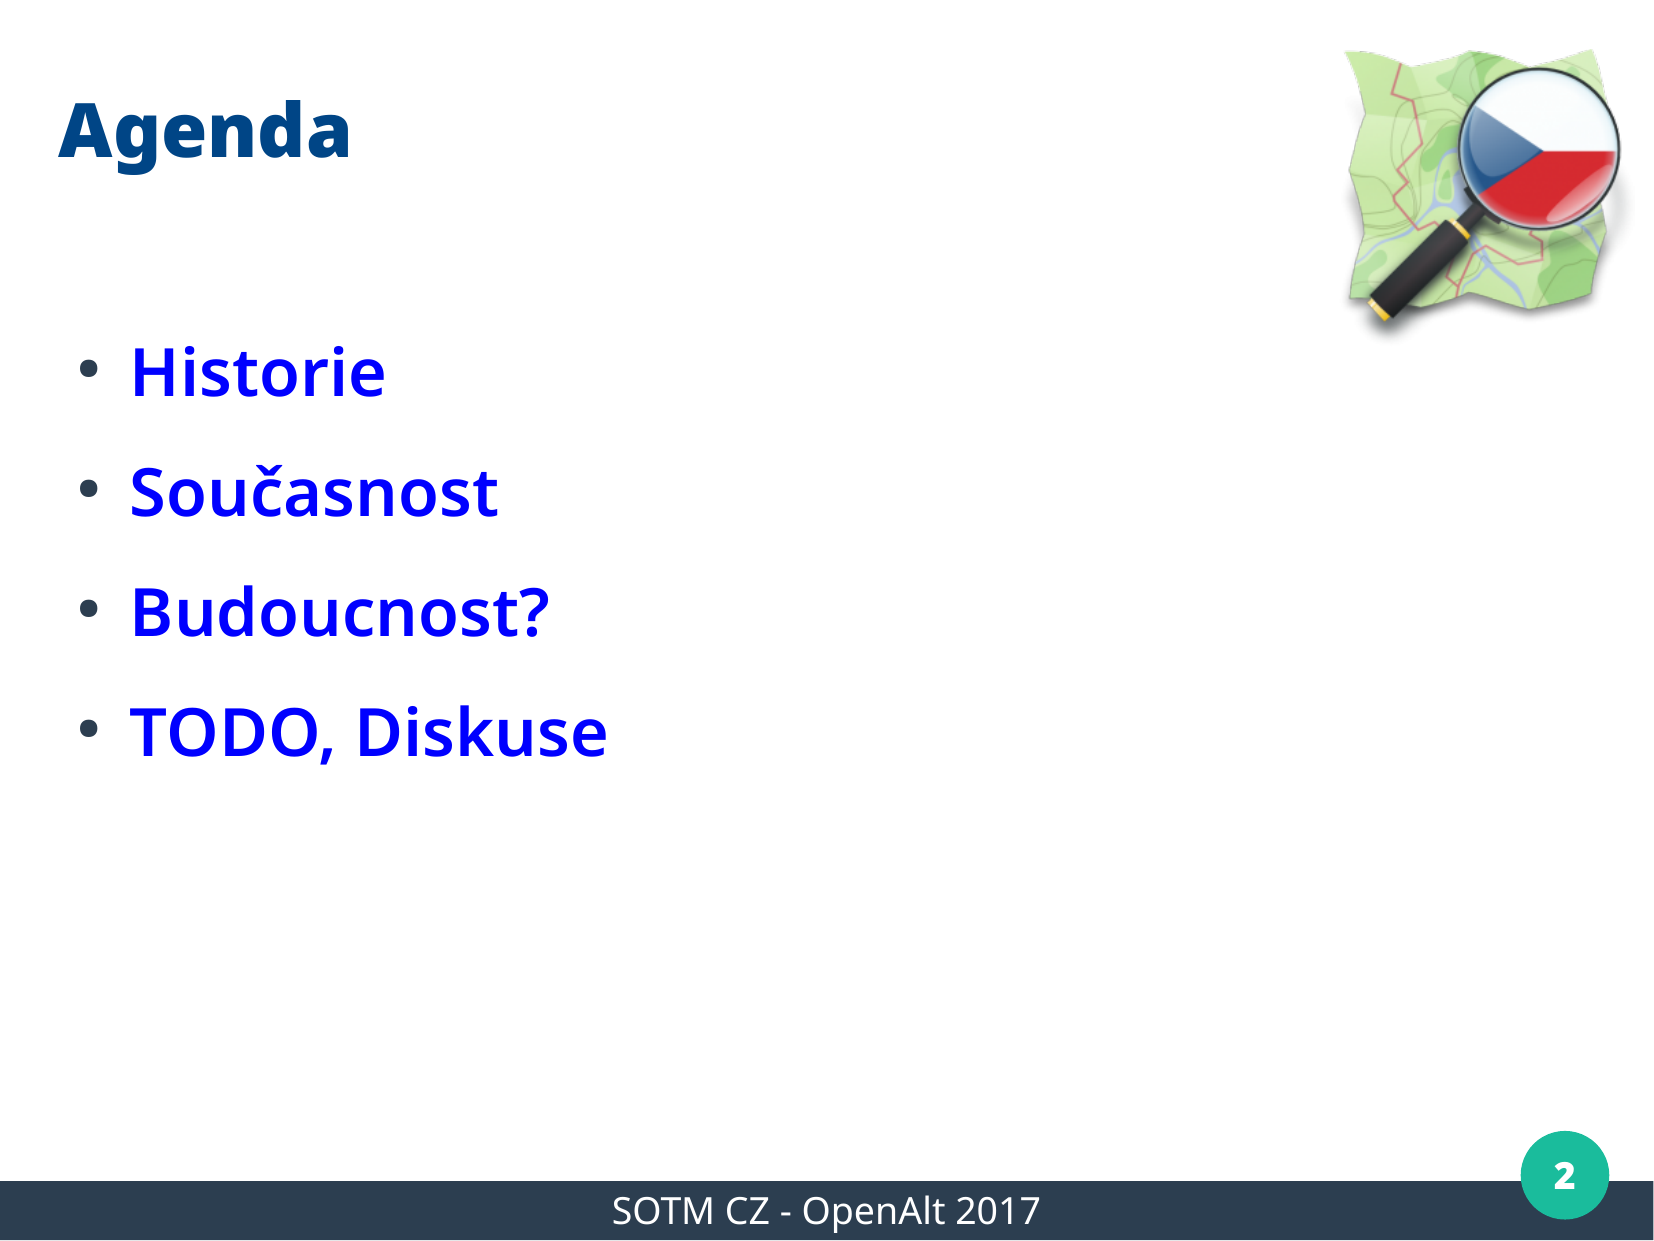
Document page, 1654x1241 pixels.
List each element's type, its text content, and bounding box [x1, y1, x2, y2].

picture [1334, 49, 1635, 350]
list Historie Současnost Budoucnost? TODO, Diskuse [59, 324, 1595, 1152]
title Agenda [59, 49, 1347, 207]
